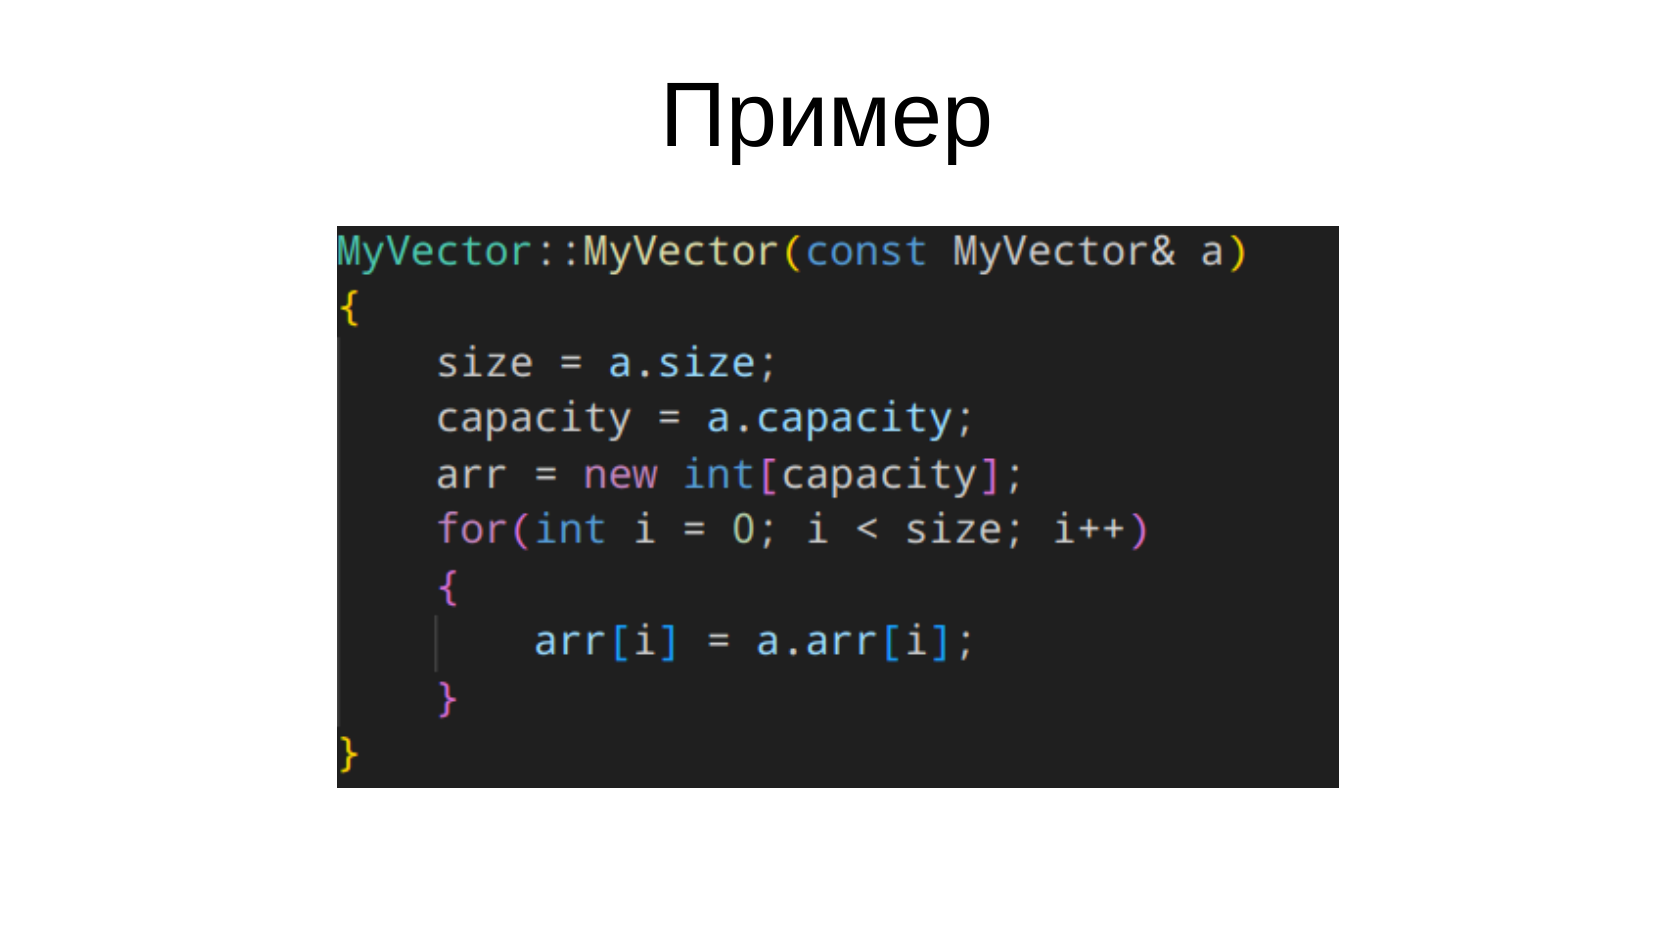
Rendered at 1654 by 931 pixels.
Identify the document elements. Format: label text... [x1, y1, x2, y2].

title Пример [82, 37, 1571, 193]
picture [337, 226, 1339, 788]
